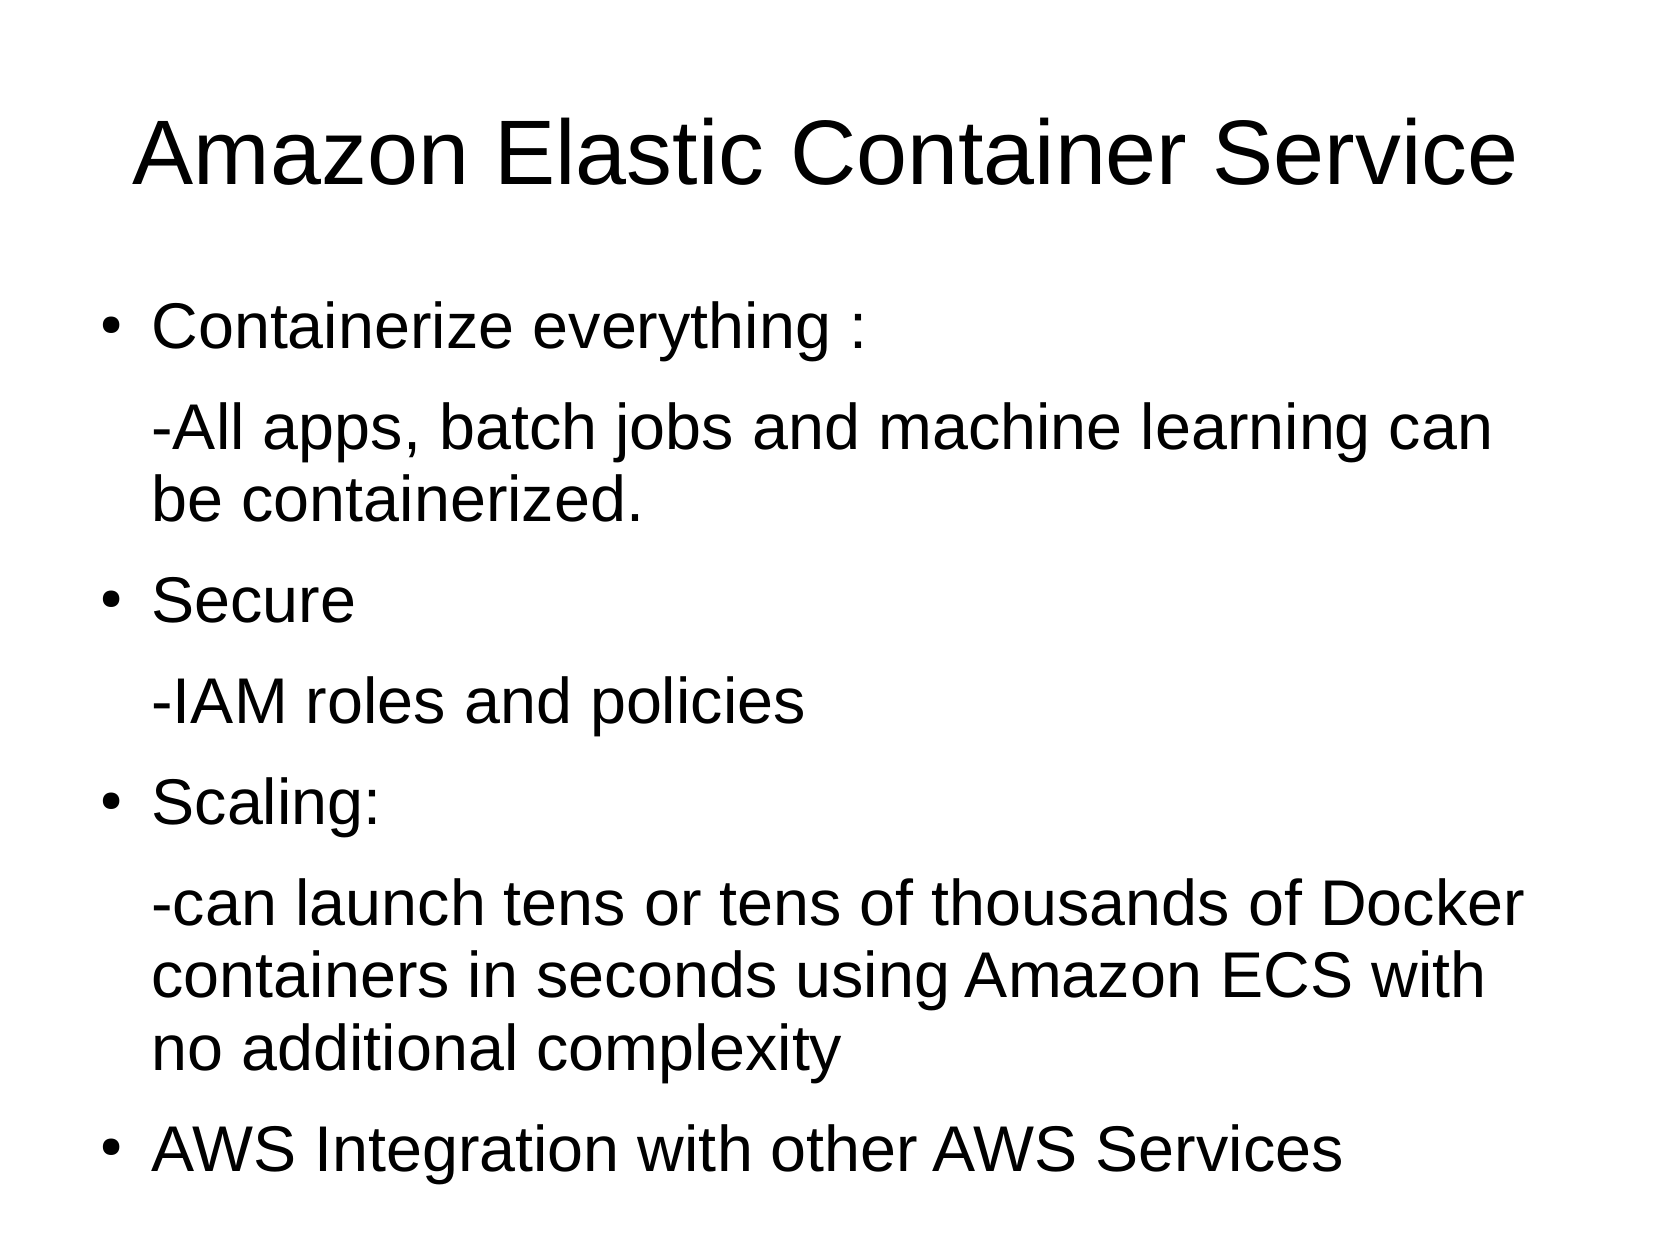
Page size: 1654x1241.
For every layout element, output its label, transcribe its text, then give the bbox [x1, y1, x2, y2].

title Amazon Elastic Container Service [82, 49, 1571, 257]
list Containerize everything : -All apps, batch jobs and machine learning can be containerized. Secure -IAM roles and policies Scaling: -can launch tens or tens of thousands of Docker containers in seconds using Amazon ECS with no additional complexity AWS Integration with other AWS Services [82, 290, 1571, 1186]
